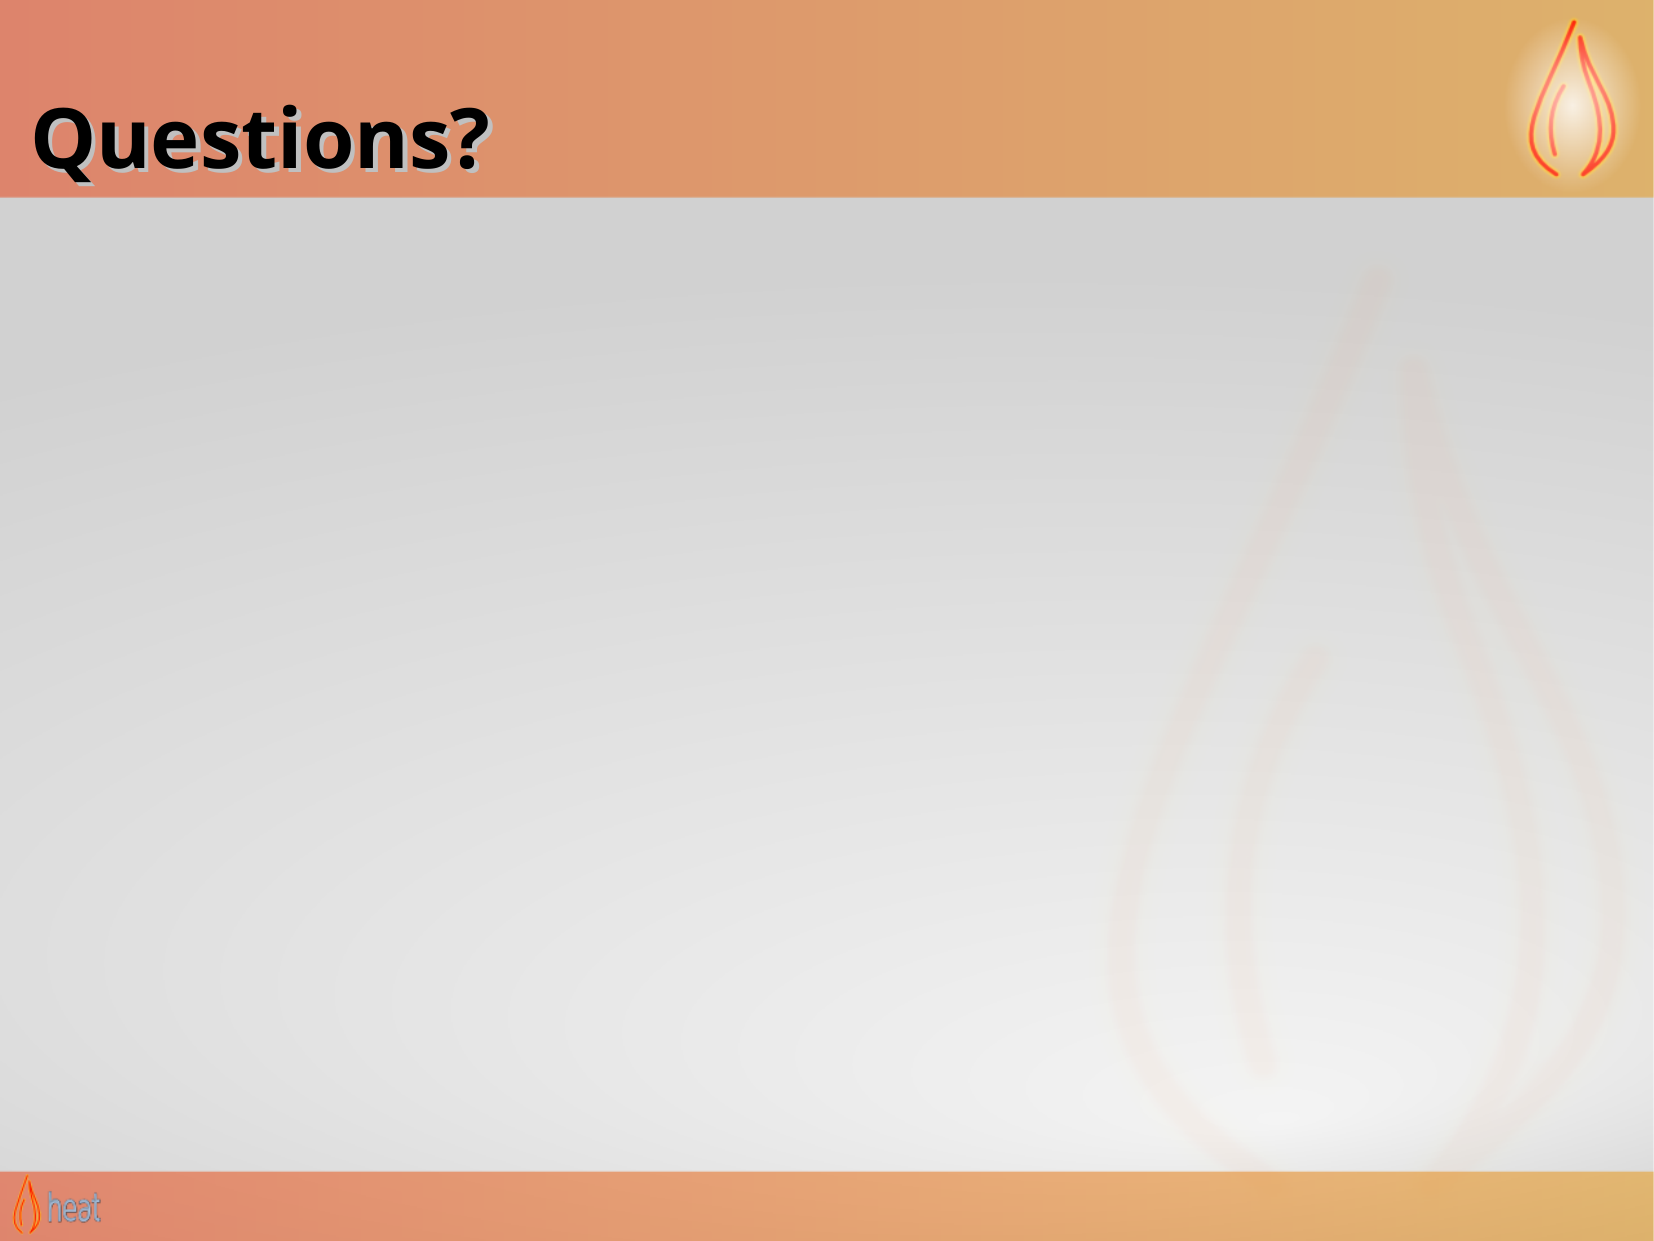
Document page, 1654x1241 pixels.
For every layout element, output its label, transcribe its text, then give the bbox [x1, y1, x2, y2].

picture [0, 0, 1654, 1241]
title Questions? [30, 23, 1606, 249]
